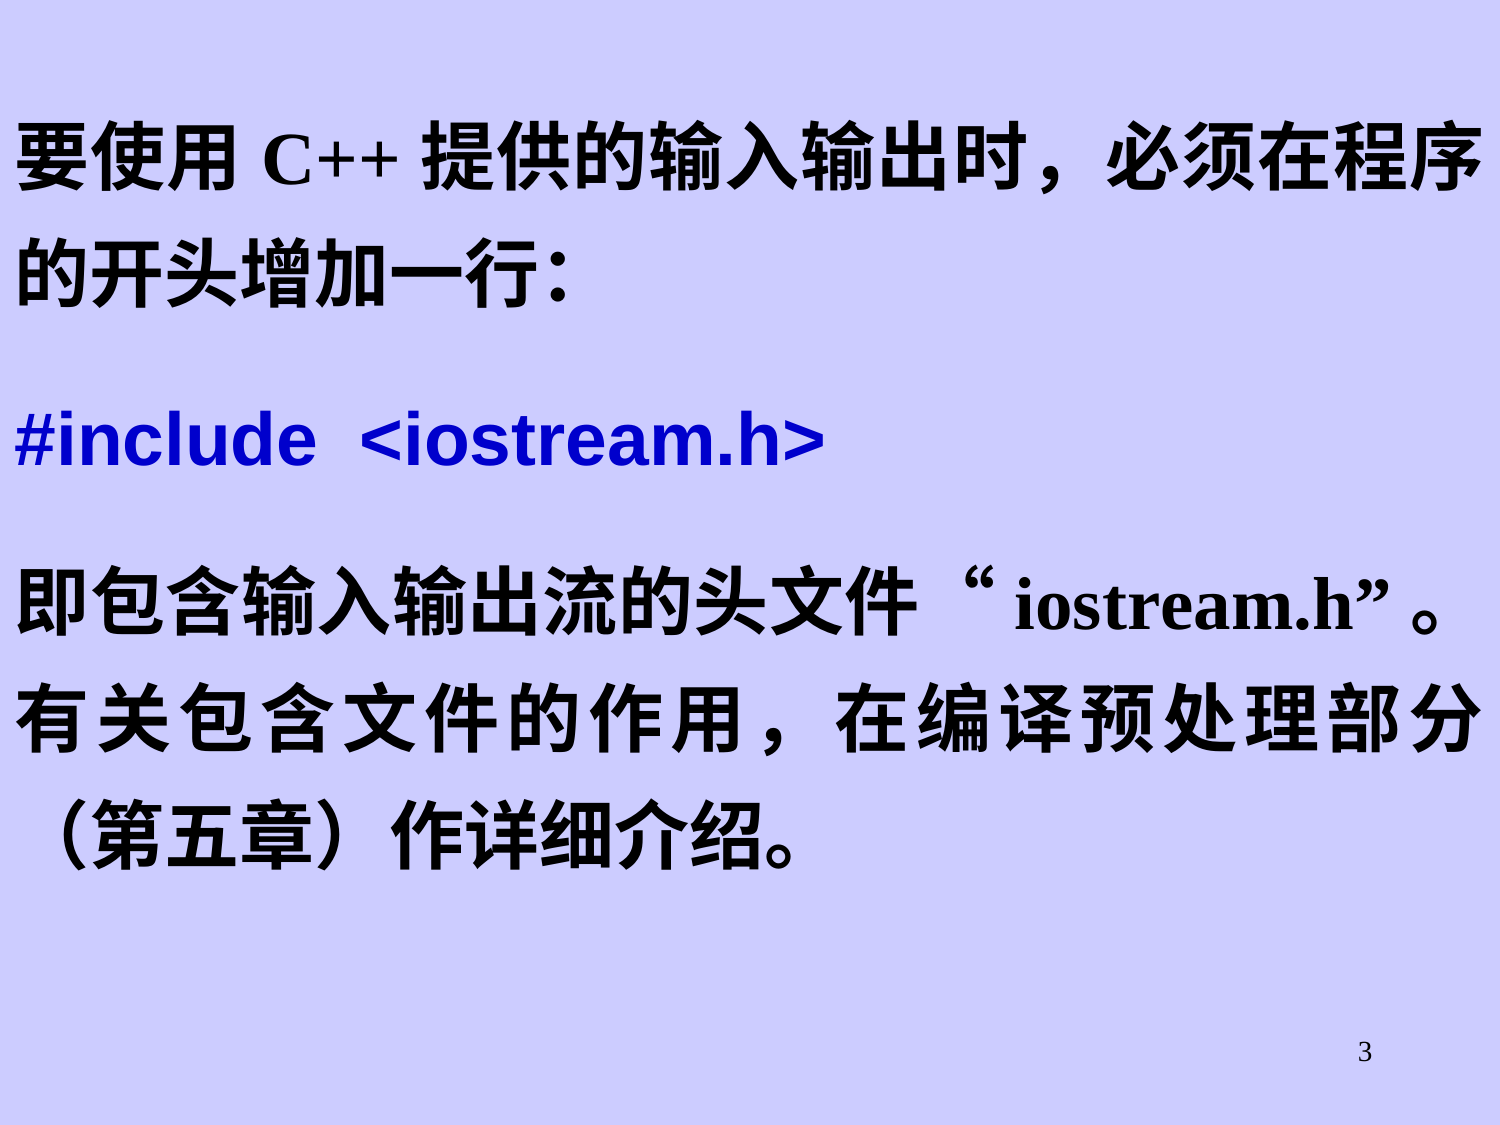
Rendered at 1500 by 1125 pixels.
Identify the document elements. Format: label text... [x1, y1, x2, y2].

text_box 要使用C++提供的输入输出时，必须在程序的开头增加一行： #include <iostream.h> 即包含输入输出流的头文件“iostream.h”。有关包含文件的作用，在编译预处理部分（第五章）作详细介绍。 [0, 74, 1500, 887]
text_box <编号> [1074, 1025, 1388, 1101]
